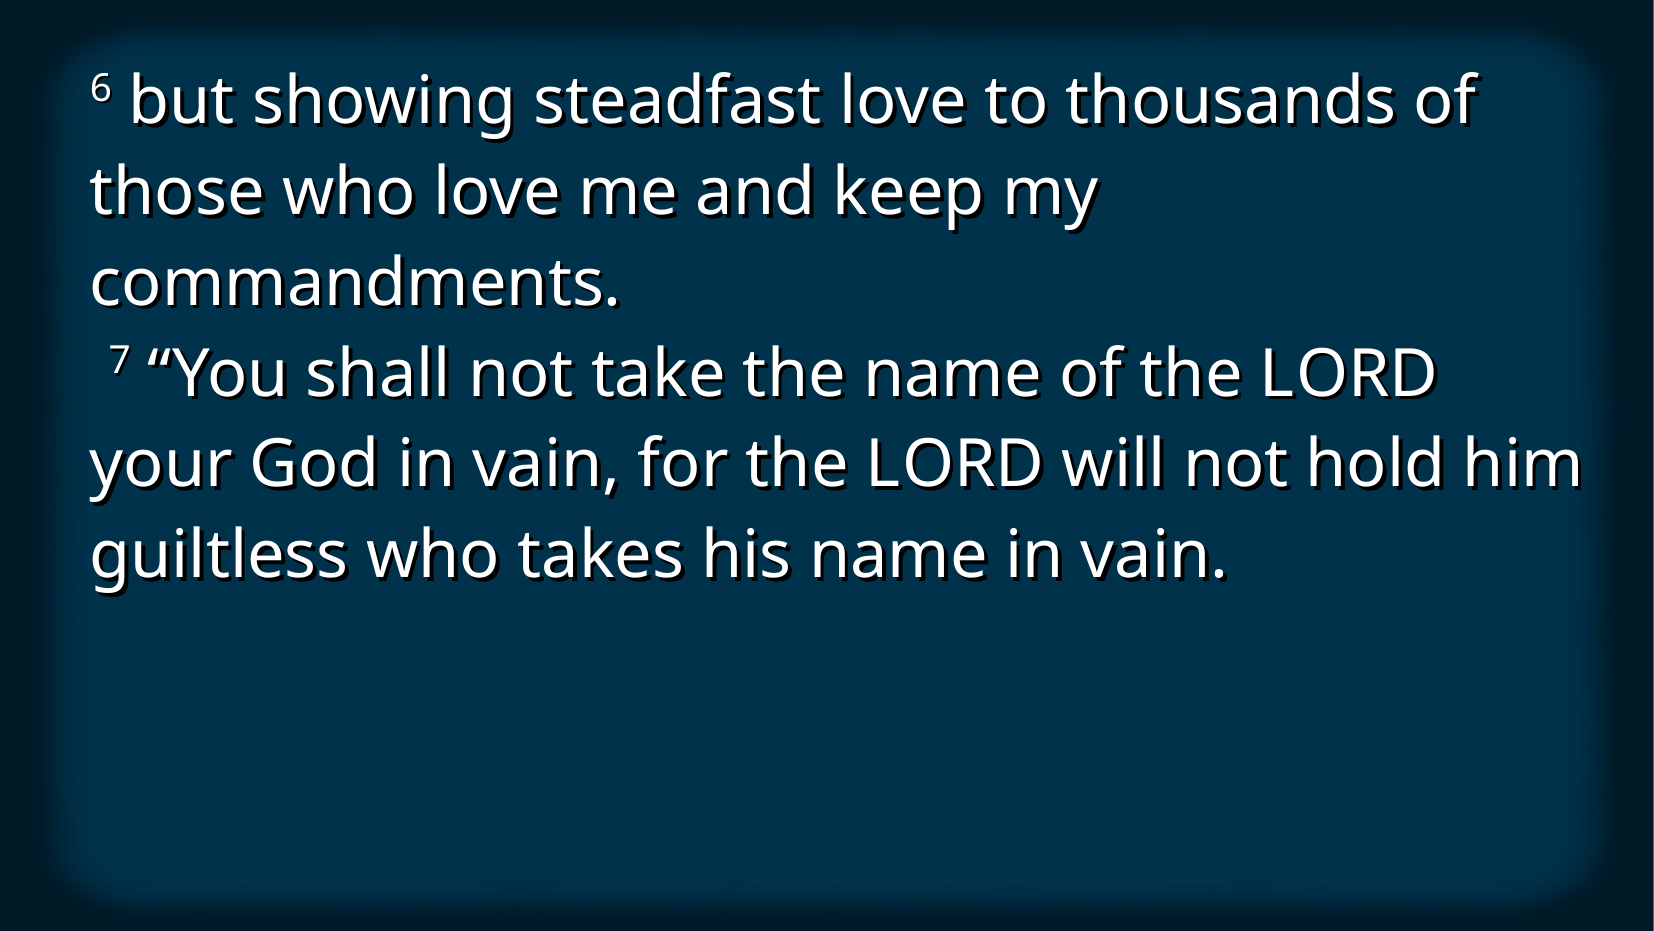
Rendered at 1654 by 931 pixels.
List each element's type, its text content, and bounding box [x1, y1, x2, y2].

picture [0, 0, 1654, 931]
text_box 6 but showing steadfast love to thousands of those who love me and keep my commandments. 7 “You shall not take the name of the LORD your God in vain, for the LORD will not hold him guiltless who takes his name in vain. [75, 45, 1606, 511]
